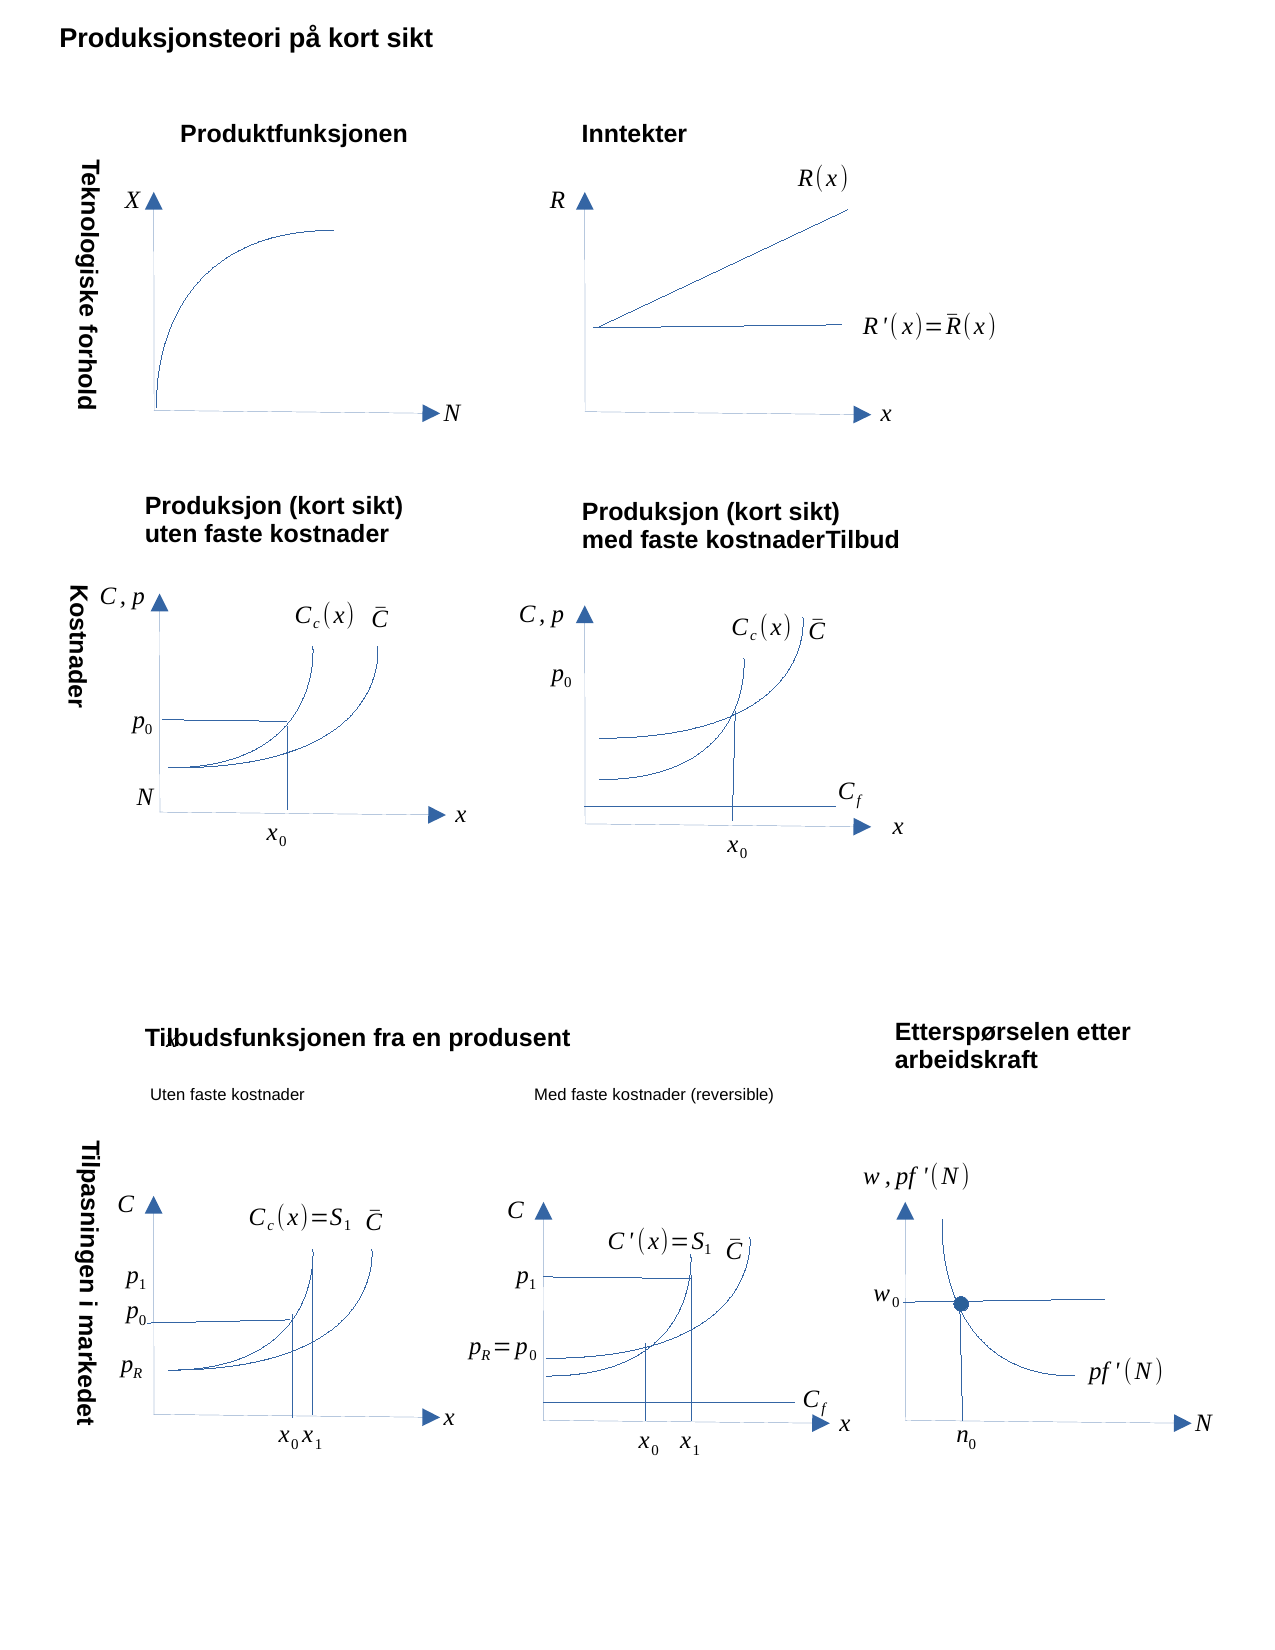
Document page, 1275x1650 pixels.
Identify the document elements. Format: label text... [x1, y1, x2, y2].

chart [117, 1297, 153, 1329]
chart [802, 617, 833, 646]
chart [270, 1421, 328, 1453]
chart [601, 1226, 718, 1259]
chart [719, 1238, 750, 1266]
text_box Produksjonsteori på kort sikt [44, 15, 473, 81]
chart [447, 801, 474, 829]
chart [123, 706, 159, 738]
chart [631, 1427, 665, 1459]
chart [790, 163, 855, 194]
chart [1079, 1356, 1170, 1387]
chart [116, 186, 149, 215]
chart [542, 186, 572, 215]
text_box Produksjon (kort sikt) med faste kostnaderTilbud [567, 490, 963, 562]
chart [288, 600, 361, 633]
chart [872, 399, 899, 428]
chart [158, 1025, 185, 1054]
chart [128, 783, 159, 812]
chart [1187, 1409, 1220, 1438]
chart [542, 659, 578, 691]
text_box [953, 1296, 969, 1312]
text_box Kostnader [32, 569, 101, 954]
chart [111, 1350, 150, 1382]
chart [796, 1385, 858, 1438]
chart [500, 1196, 531, 1225]
chart [359, 1208, 390, 1237]
chart [258, 818, 293, 851]
chart [867, 1279, 906, 1311]
chart [506, 1261, 543, 1293]
text_box Produksjon (kort sikt) uten faste kostnader [129, 484, 526, 556]
chart [884, 812, 911, 841]
text_box Tilbudsfunksjonen fra en produsent [129, 1015, 621, 1087]
chart [949, 1421, 983, 1453]
chart [435, 399, 469, 428]
chart [719, 830, 754, 862]
chart [365, 606, 396, 634]
text_box Produktfunksjonen [165, 112, 561, 184]
chart [856, 1161, 977, 1192]
chart [459, 1332, 543, 1364]
chart [672, 1427, 706, 1459]
text_box Uten faste kostnader [135, 1077, 320, 1131]
chart [242, 1201, 358, 1234]
chart [117, 1261, 153, 1293]
chart [112, 1190, 142, 1219]
text_box Tilpasningen i markedet [35, 1124, 113, 1509]
text_box Teknologiske forhold [43, 144, 113, 529]
chart [831, 777, 870, 809]
text_box Med faste kostnader (reversible) [519, 1078, 790, 1131]
text_box Inntekter [566, 112, 703, 156]
chart [855, 310, 1003, 342]
chart [435, 1403, 462, 1432]
chart [725, 612, 798, 645]
chart [512, 600, 571, 628]
chart [101, 582, 151, 611]
text_box Etterspørselen etter arbeidskraft [880, 1010, 1275, 1109]
